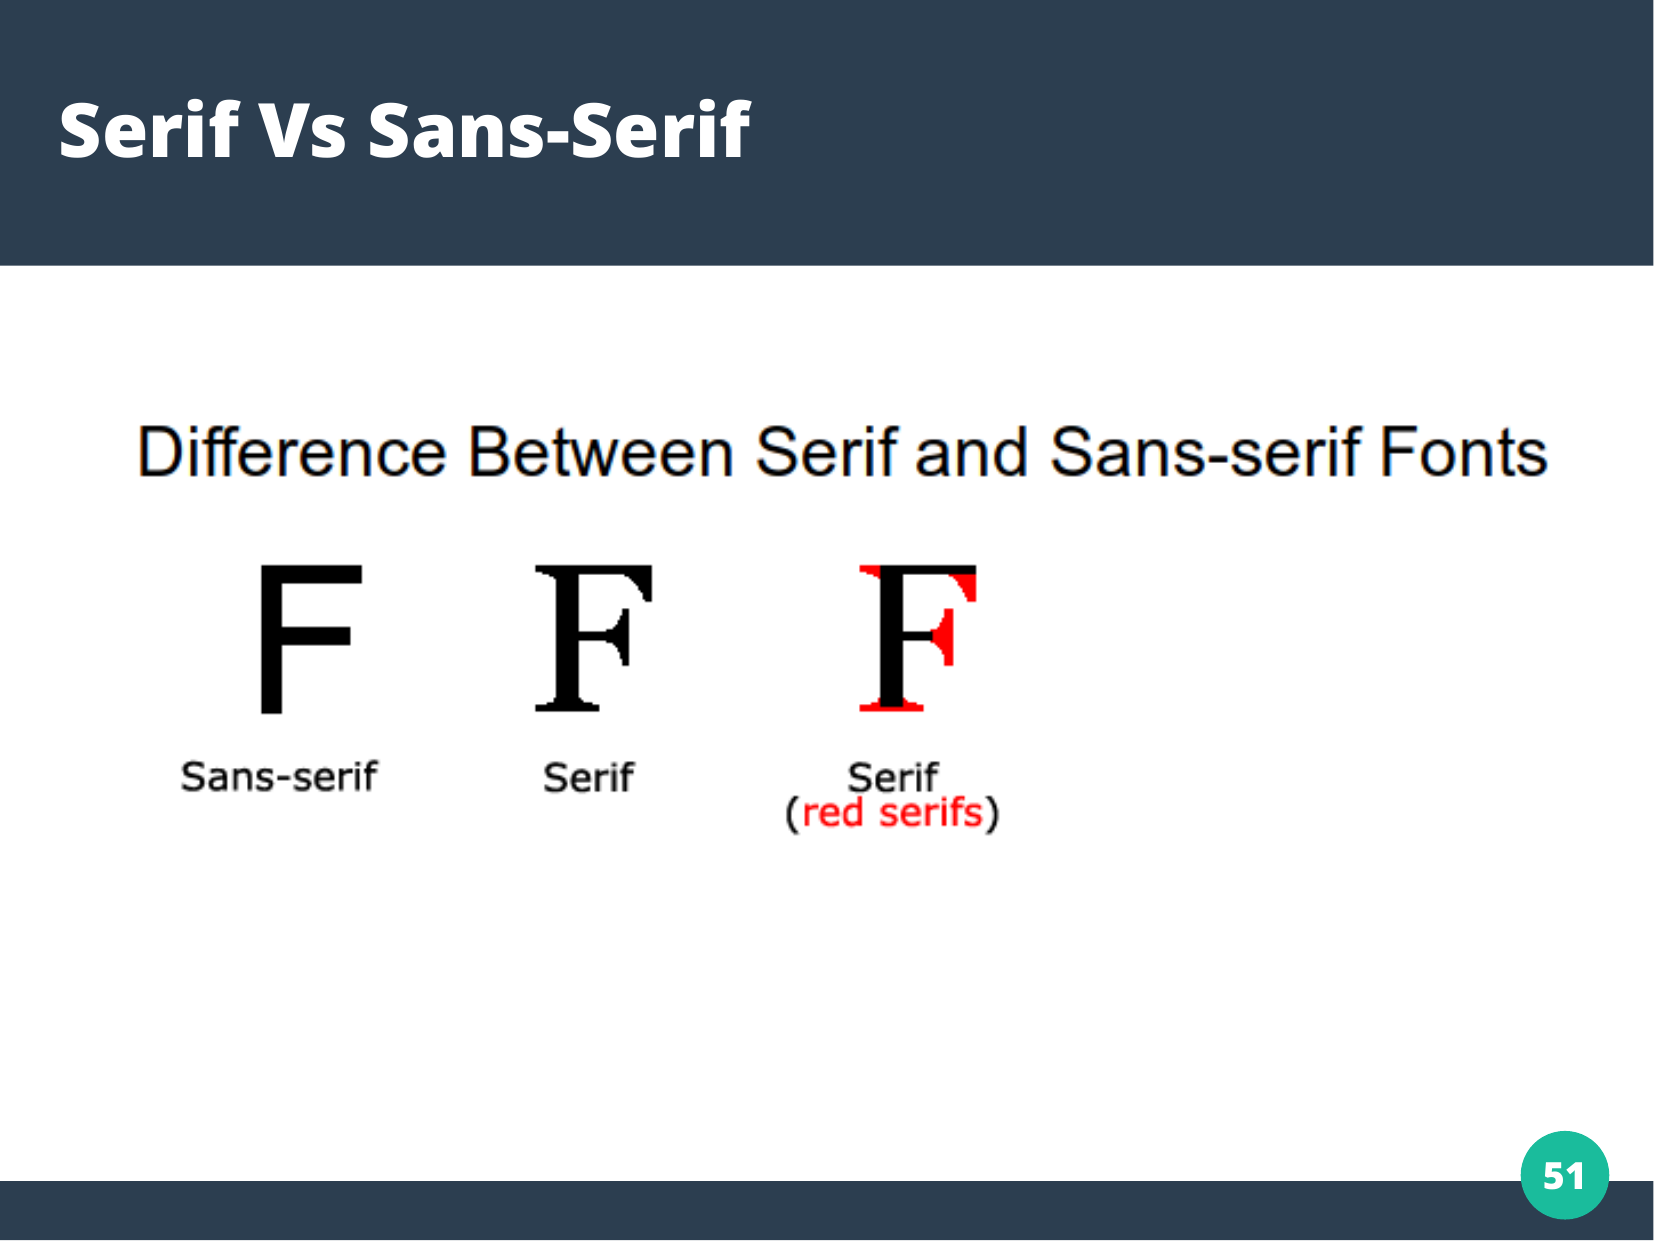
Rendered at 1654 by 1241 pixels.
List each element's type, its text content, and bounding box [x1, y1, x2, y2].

picture [125, 367, 1591, 847]
title Serif Vs Sans-Serif [59, 49, 1595, 207]
